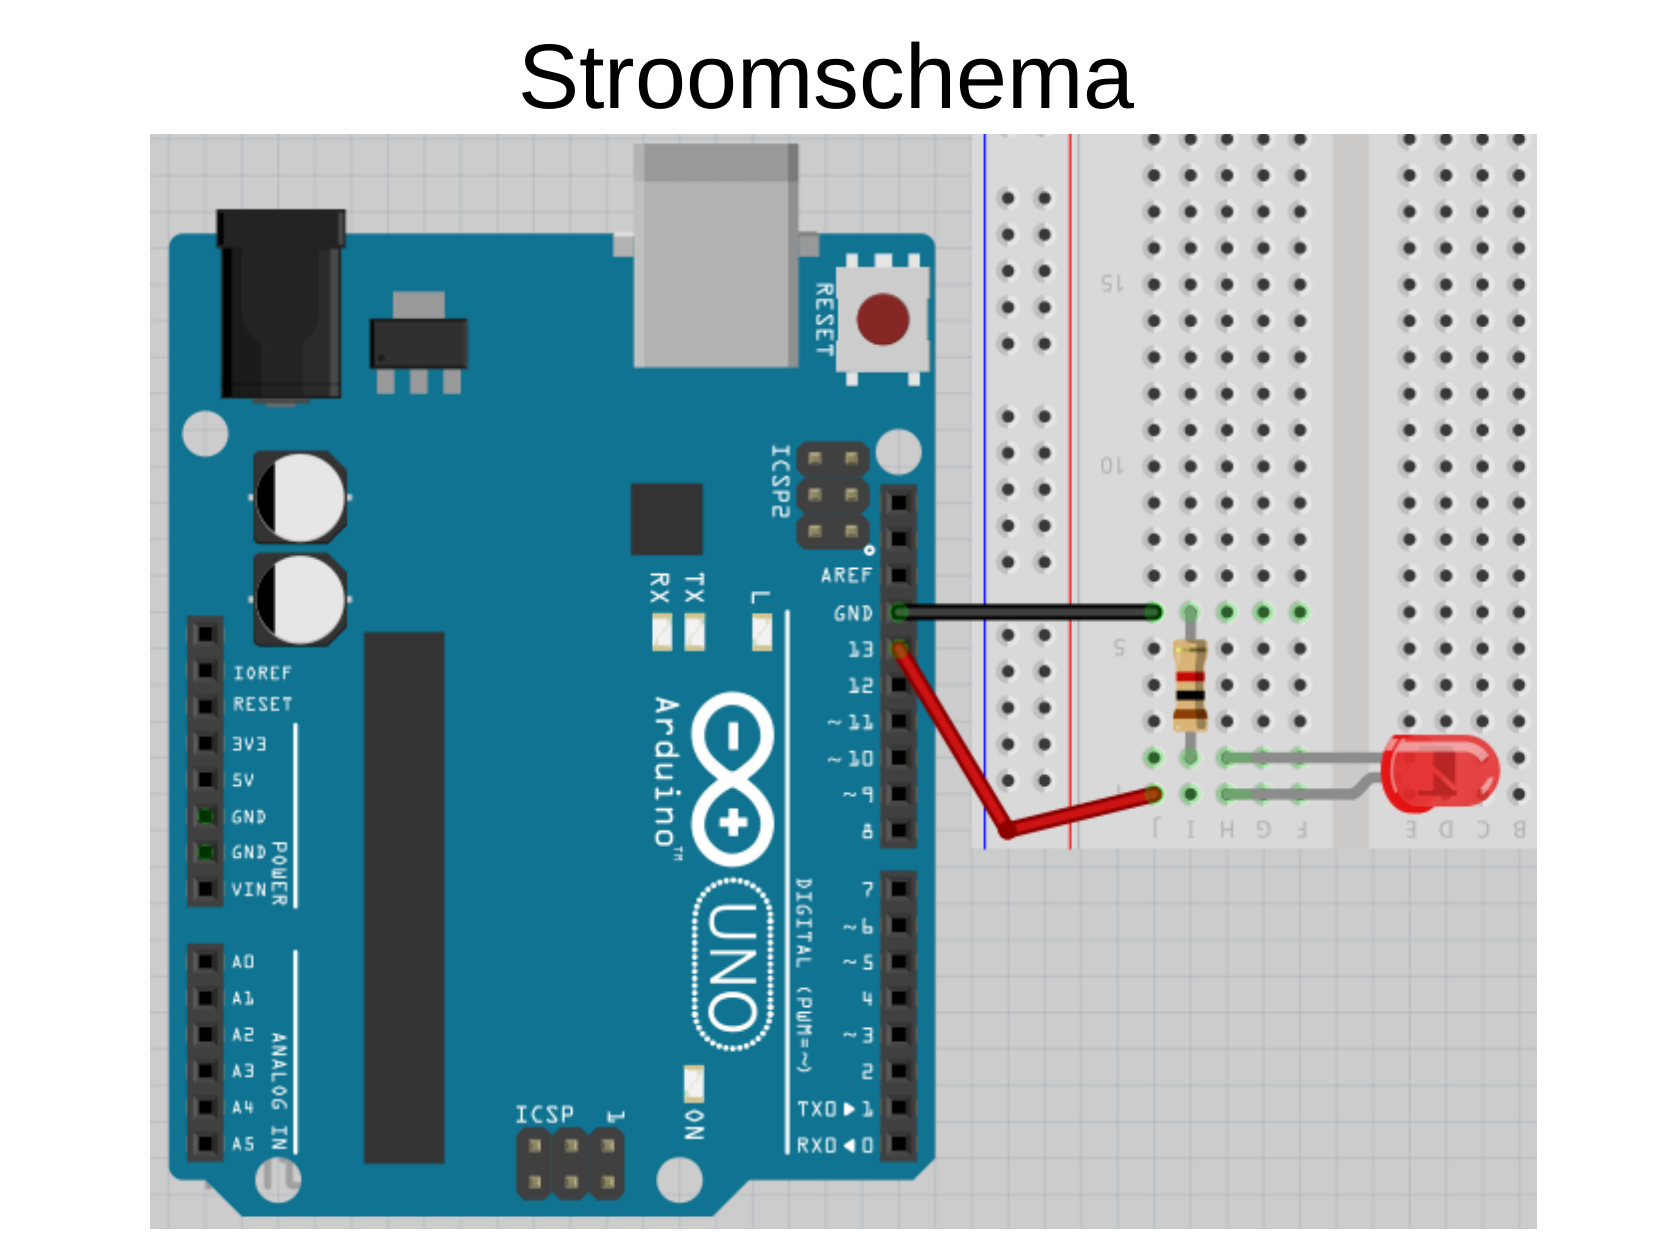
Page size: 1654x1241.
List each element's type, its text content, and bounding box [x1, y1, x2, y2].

title Stroomschema [82, 4, 1571, 151]
picture [150, 134, 1537, 1229]
